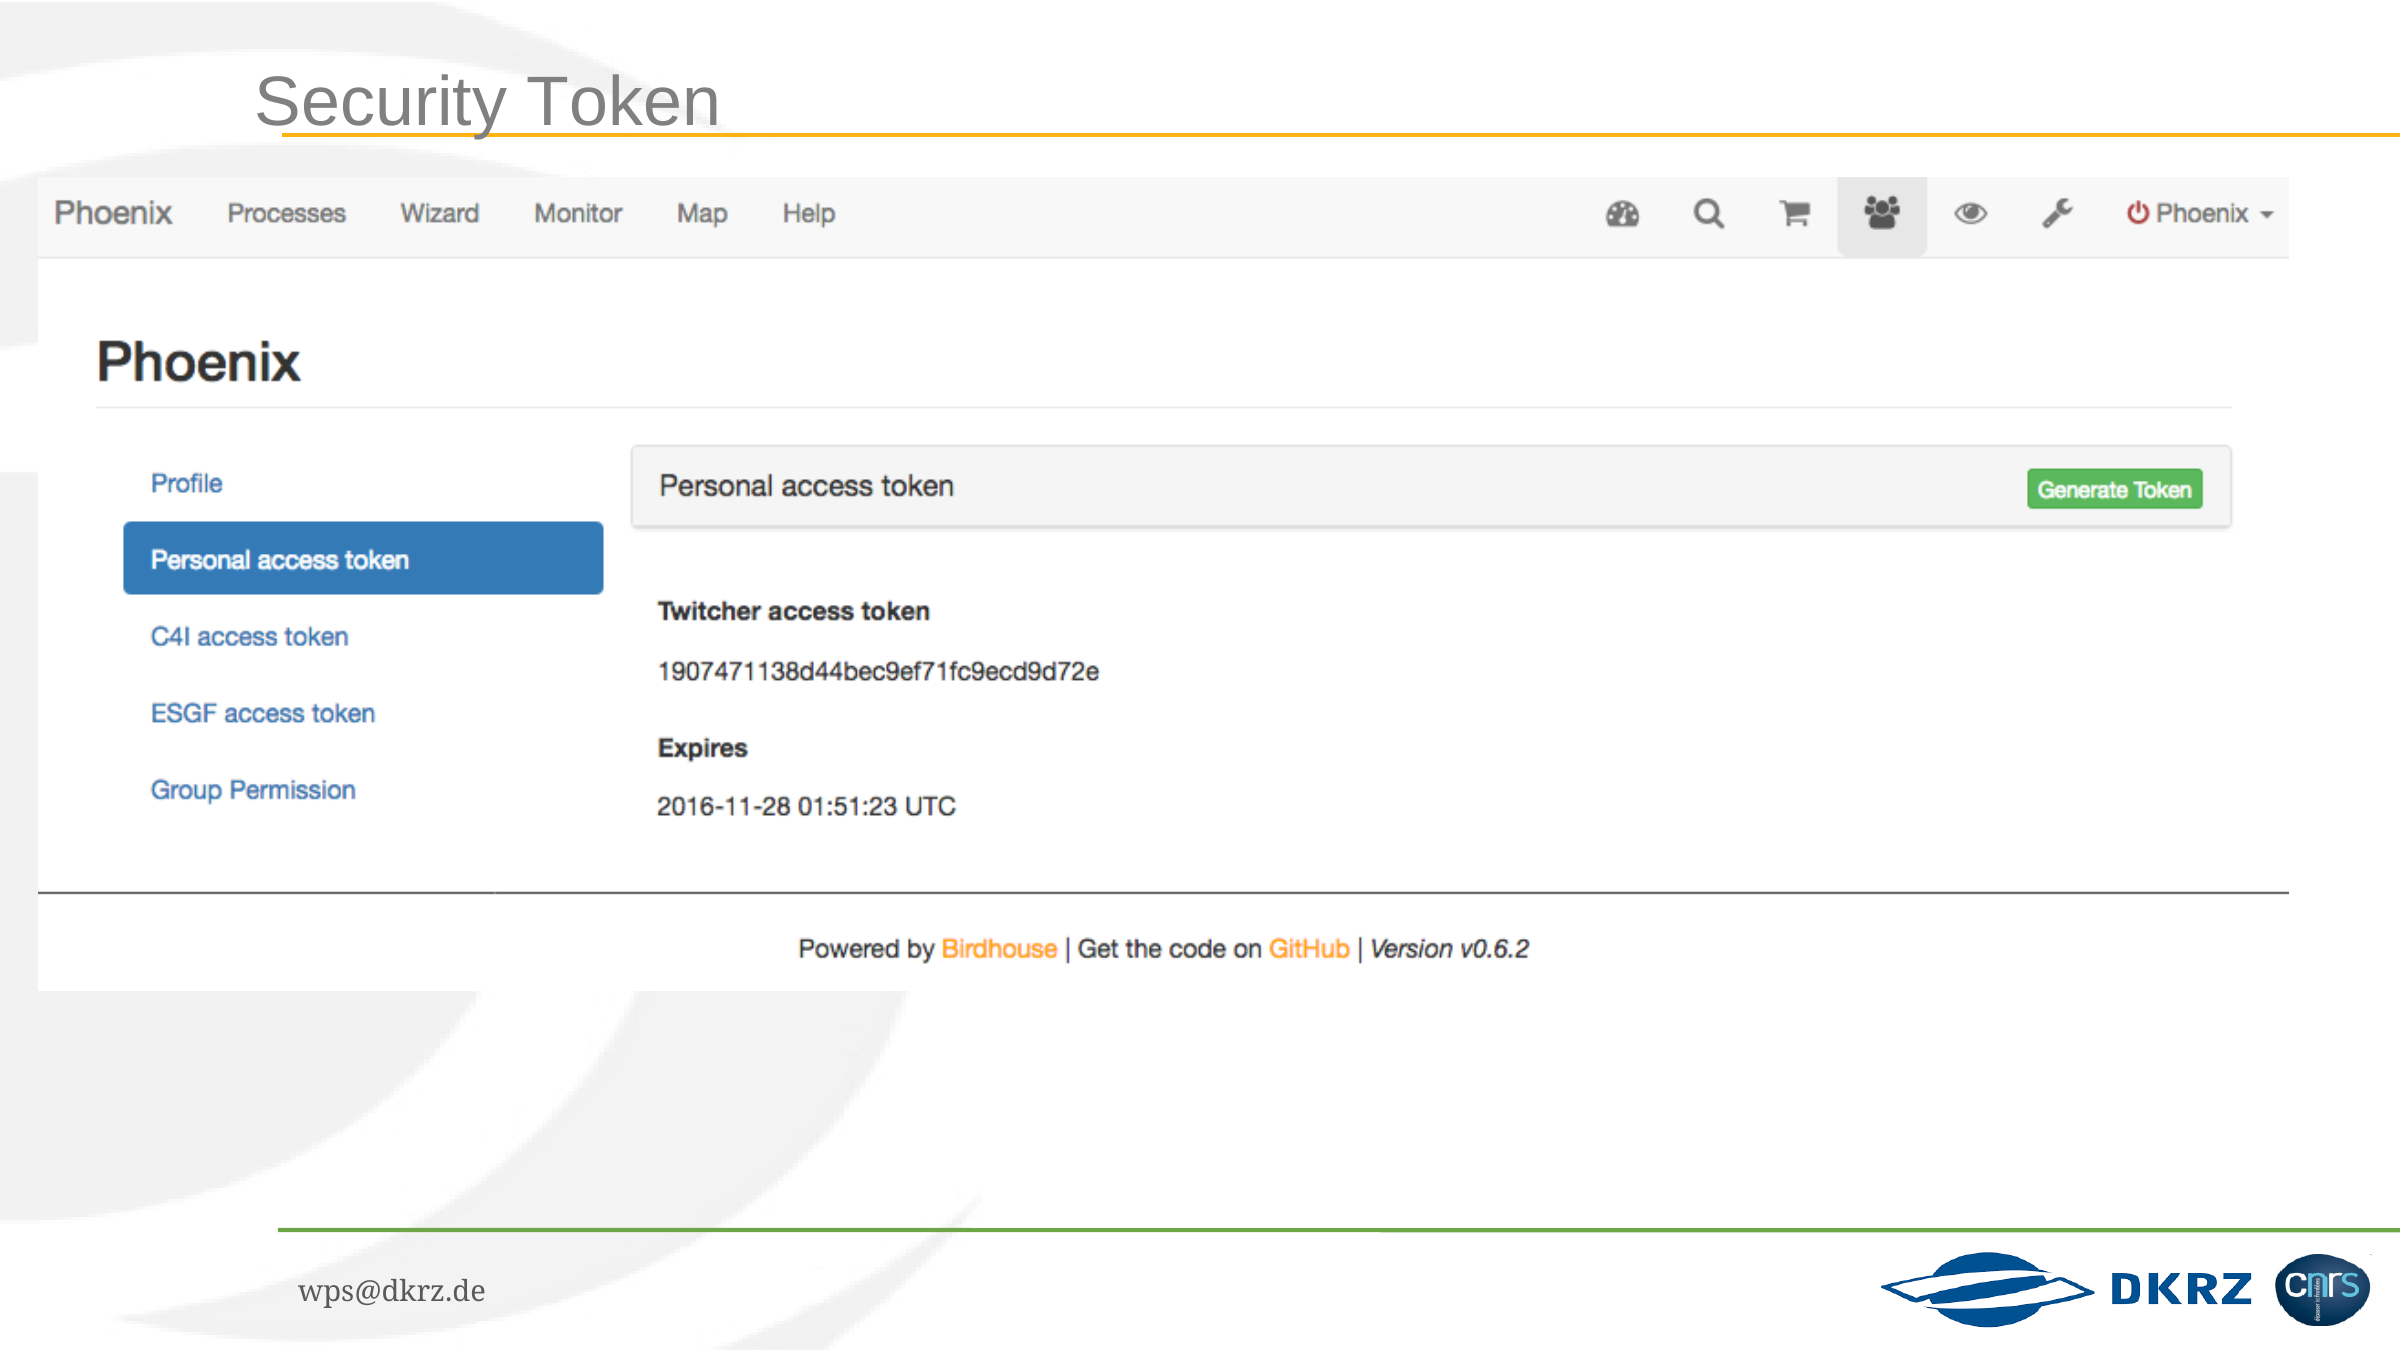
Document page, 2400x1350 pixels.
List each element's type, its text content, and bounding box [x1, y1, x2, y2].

title Security Token [200, 47, 839, 158]
picture [0, 0, 2400, 1350]
